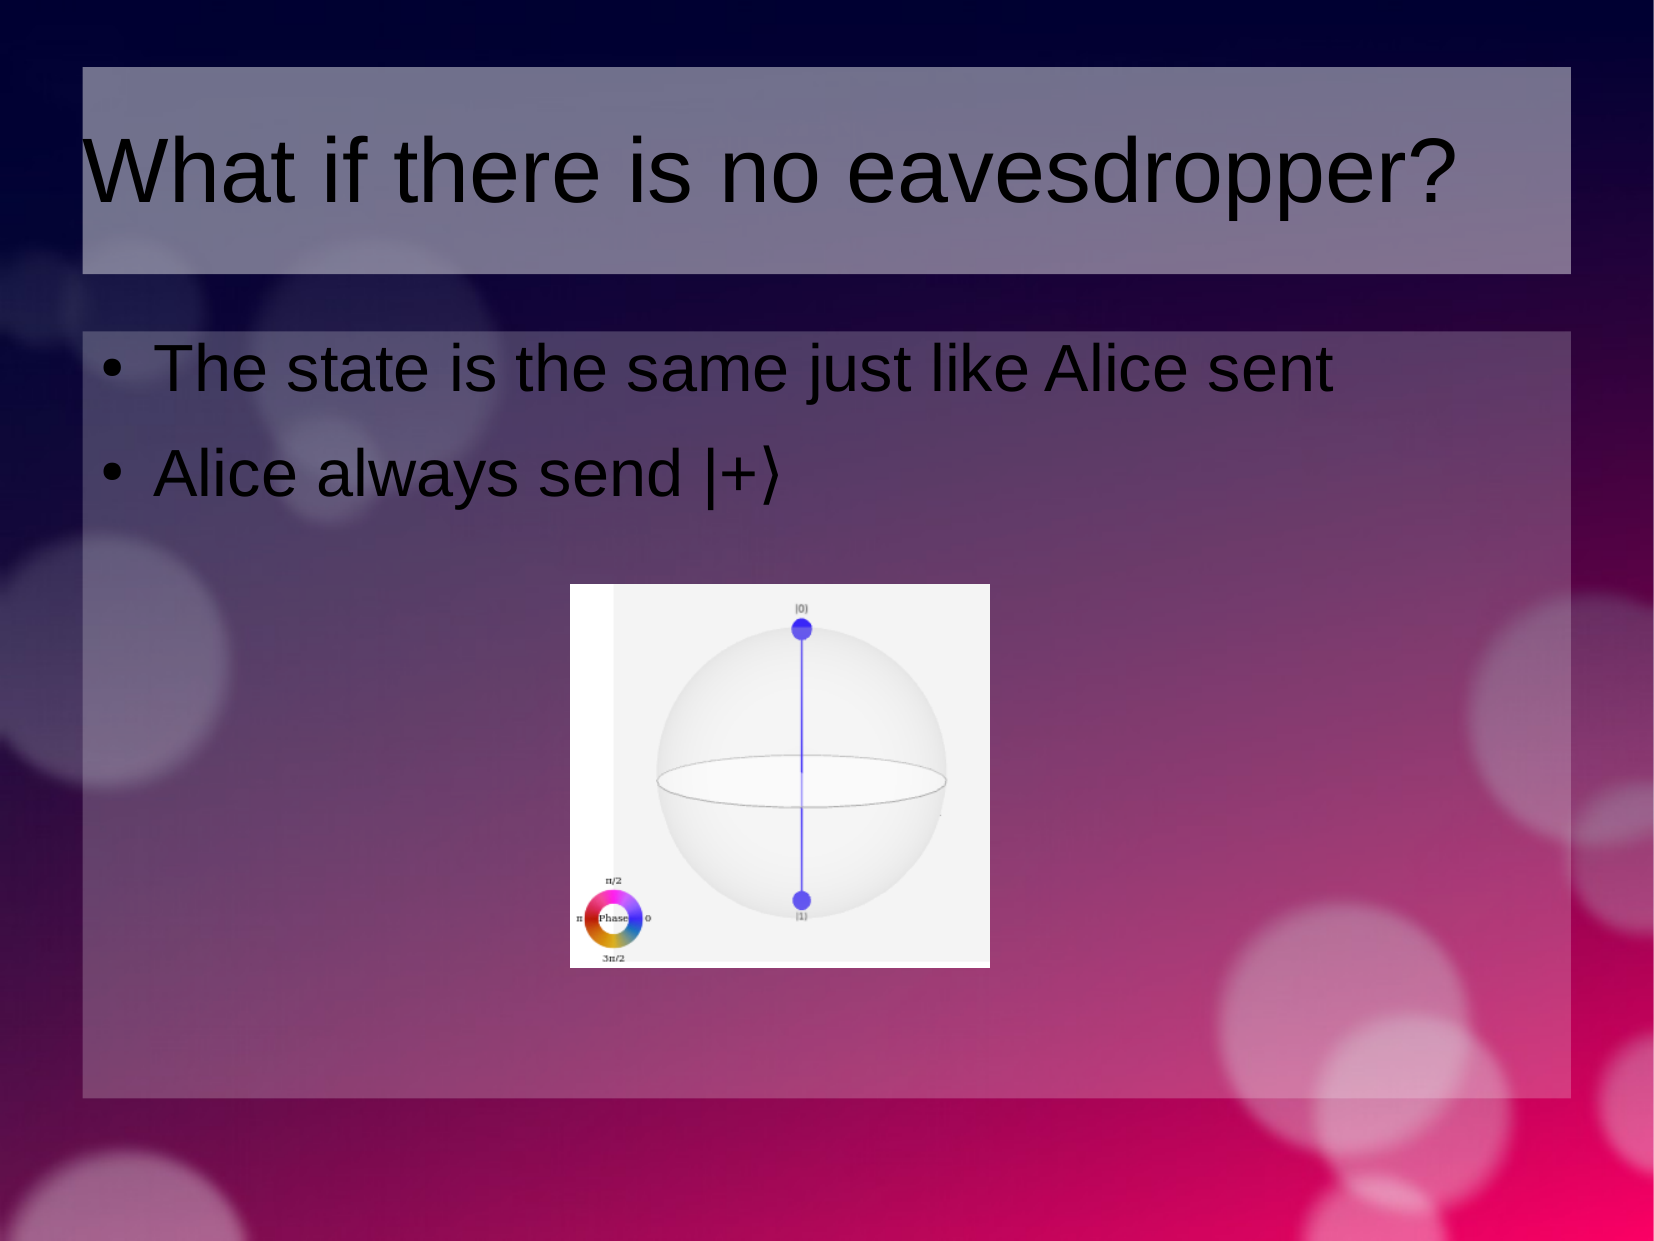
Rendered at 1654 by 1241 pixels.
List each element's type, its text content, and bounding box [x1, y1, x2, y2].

title What if there is no eavesdropper? [82, 67, 1571, 275]
picture [0, 0, 1654, 1241]
list The state is the same just like Alice sent Alice always send |+⟩ [82, 331, 1571, 1099]
